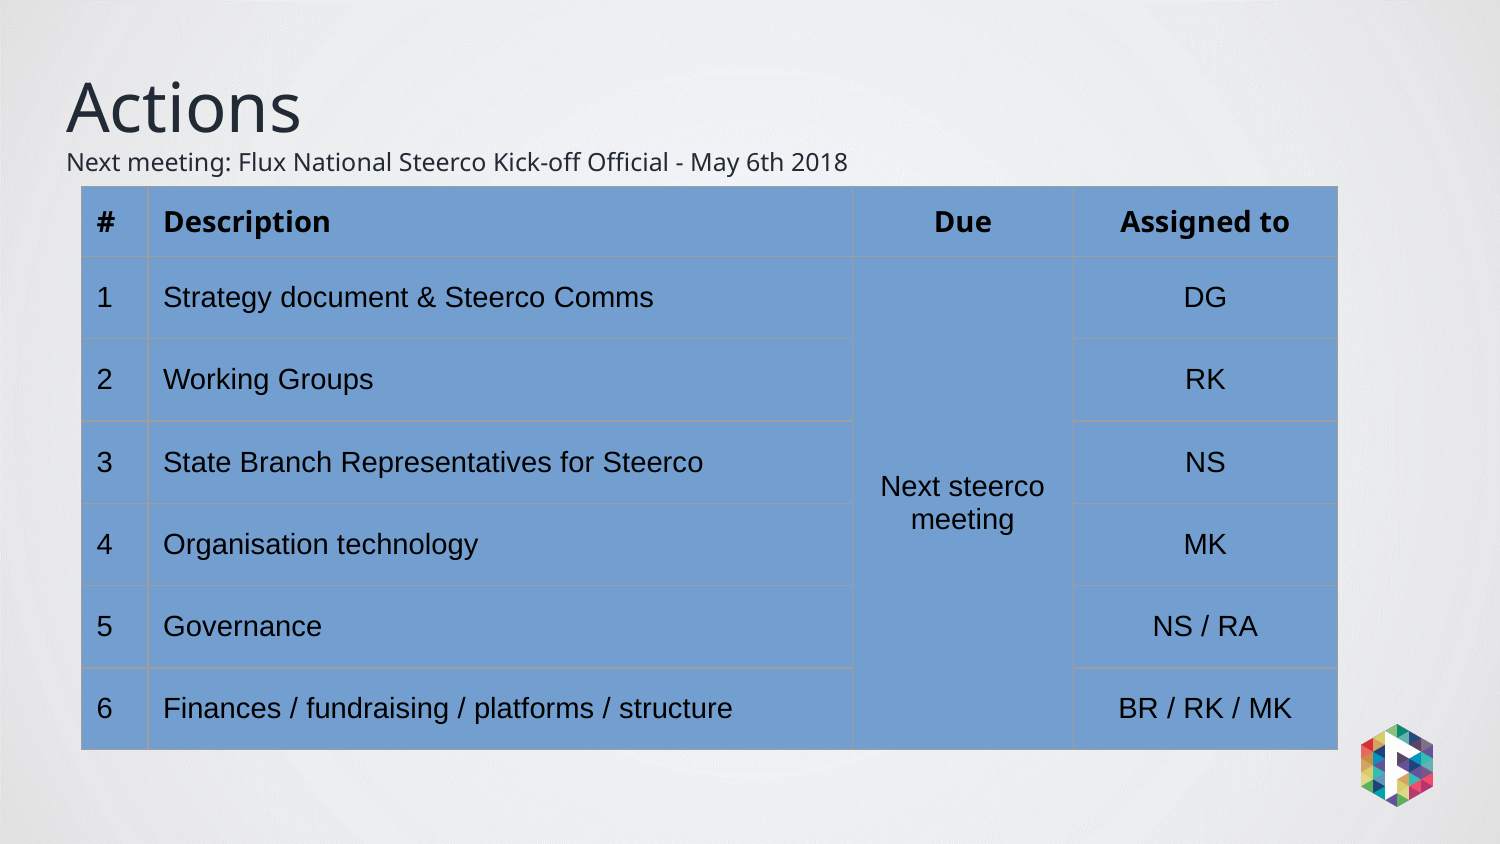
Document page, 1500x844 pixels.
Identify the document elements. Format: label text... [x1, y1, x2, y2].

table_header Due [853, 187, 1073, 256]
table_cell Organisation technology [149, 504, 852, 585]
table_cell Governance [149, 586, 852, 667]
table_cell 2 [82, 339, 147, 420]
table_cell 3 [82, 422, 147, 503]
table_cell MK [1074, 504, 1337, 585]
table_cell NS / RA [1074, 586, 1337, 667]
table_cell BR / RK / MK [1074, 669, 1337, 749]
title Actions Next meeting: Flux National Steerco Kick-off Official - May 6th 2018 [51, 72, 1449, 167]
table_cell RK [1074, 339, 1337, 420]
table_cell DG [1074, 257, 1337, 338]
table_cell 4 [82, 504, 147, 585]
table_cell Working Groups [149, 339, 852, 420]
table_cell State Branch Representatives for Steerco [149, 422, 852, 503]
table_cell Next steerco meeting [853, 257, 1073, 749]
table_cell NS [1074, 422, 1337, 503]
table_header Description [149, 187, 852, 256]
picture [0, 0, 1500, 844]
table_header Assigned to [1074, 187, 1337, 256]
table_cell Finances / fundraising / platforms / structure [149, 669, 852, 749]
table_cell 1 [82, 257, 147, 338]
table_cell 6 [82, 669, 147, 749]
table_cell Strategy document & Steerco Comms [149, 257, 852, 338]
table_cell 5 [82, 586, 147, 667]
table_header # [82, 187, 147, 256]
